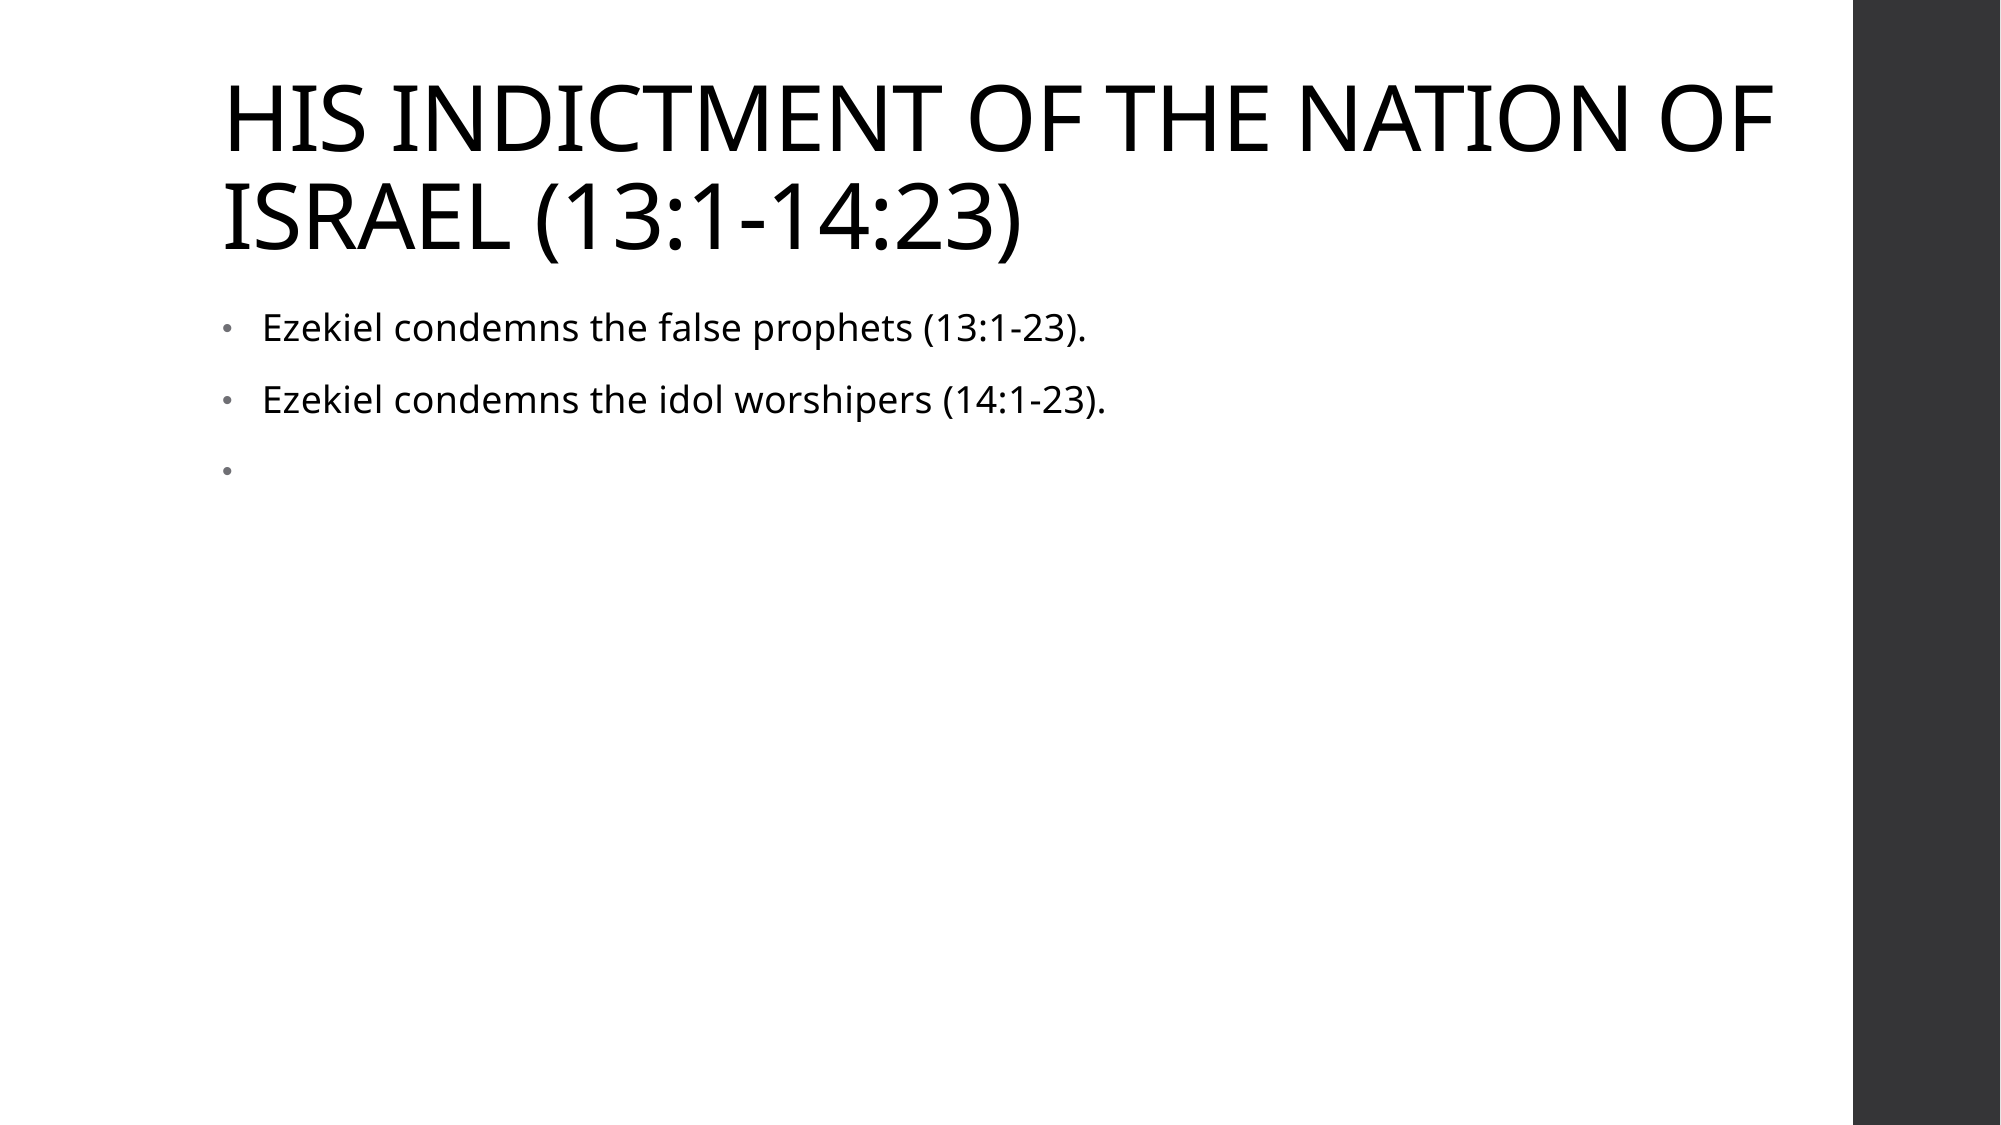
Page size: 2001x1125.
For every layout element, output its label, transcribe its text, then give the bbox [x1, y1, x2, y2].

list Ezekiel condemns the false prophets (13:1-23). Ezekiel condemns the idol worshipers (14:1-23). [206, 299, 1617, 1014]
title HIS INDICTMENT OF THE NATION OF ISRAEL (13:1-14:23) [206, 60, 1797, 278]
